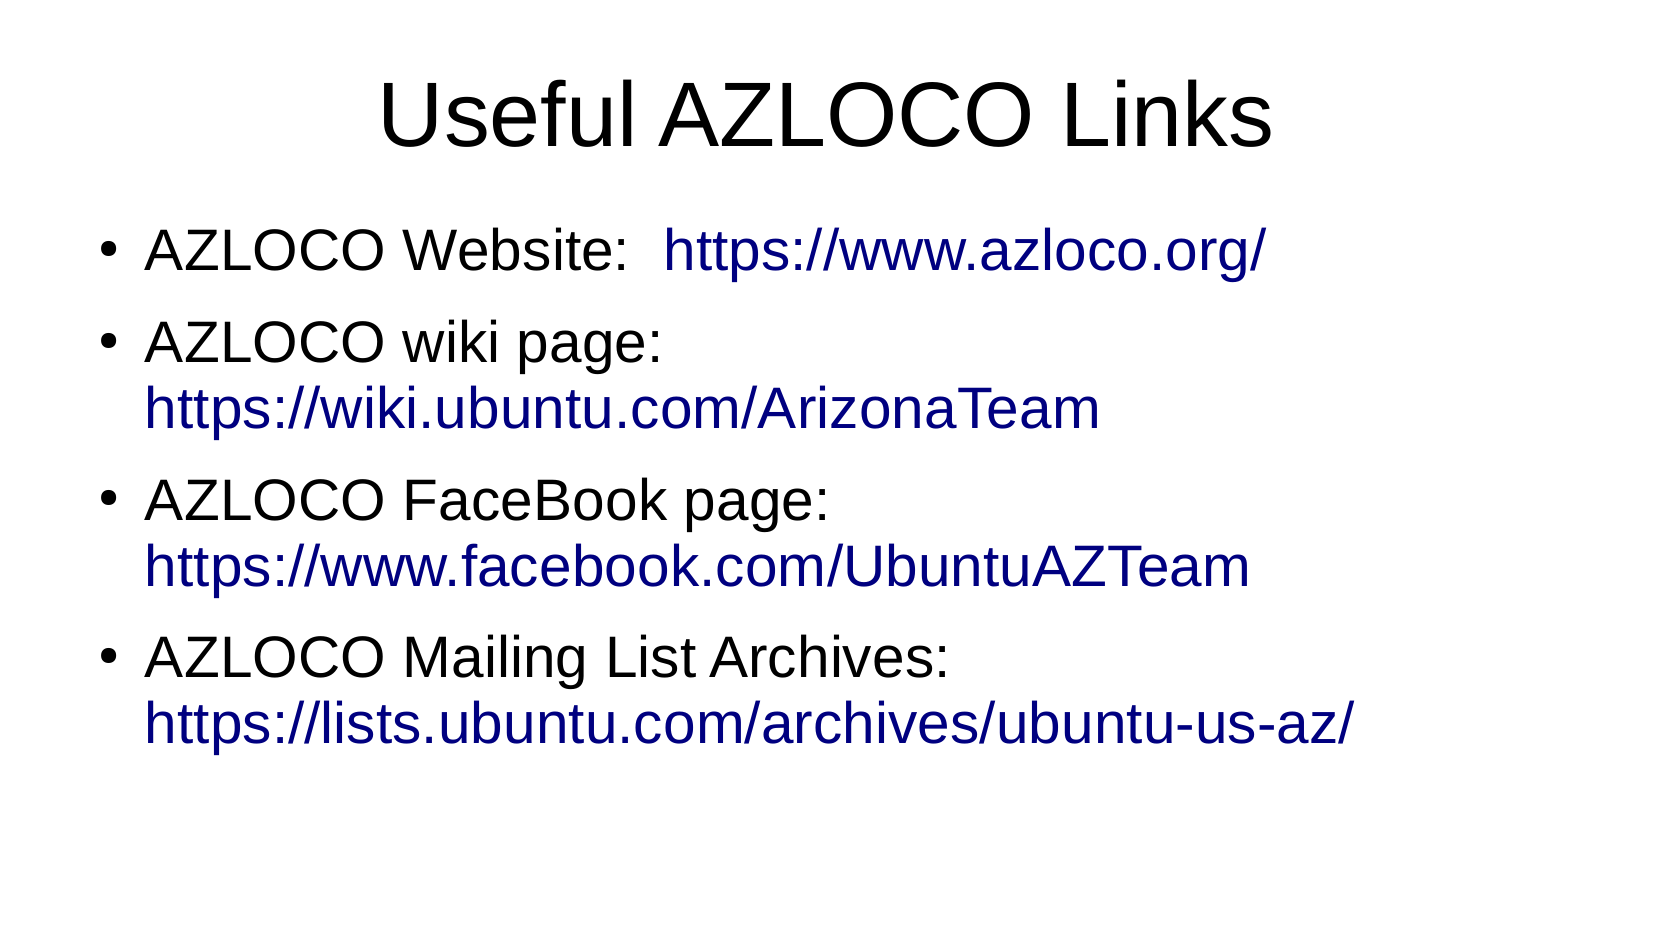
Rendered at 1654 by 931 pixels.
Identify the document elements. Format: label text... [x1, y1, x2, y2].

list AZLOCO Website: https://www.azloco.org/ AZLOCO wiki page: https://wiki.ubuntu.com/ArizonaTeam AZLOCO FaceBook page: https://www.facebook.com/UbuntuAZTeam AZLOCO Mailing List Archives: https://lists.ubuntu.com/archives/ubuntu-us-az/ [82, 217, 1571, 758]
title Useful AZLOCO Links [82, 37, 1571, 193]
